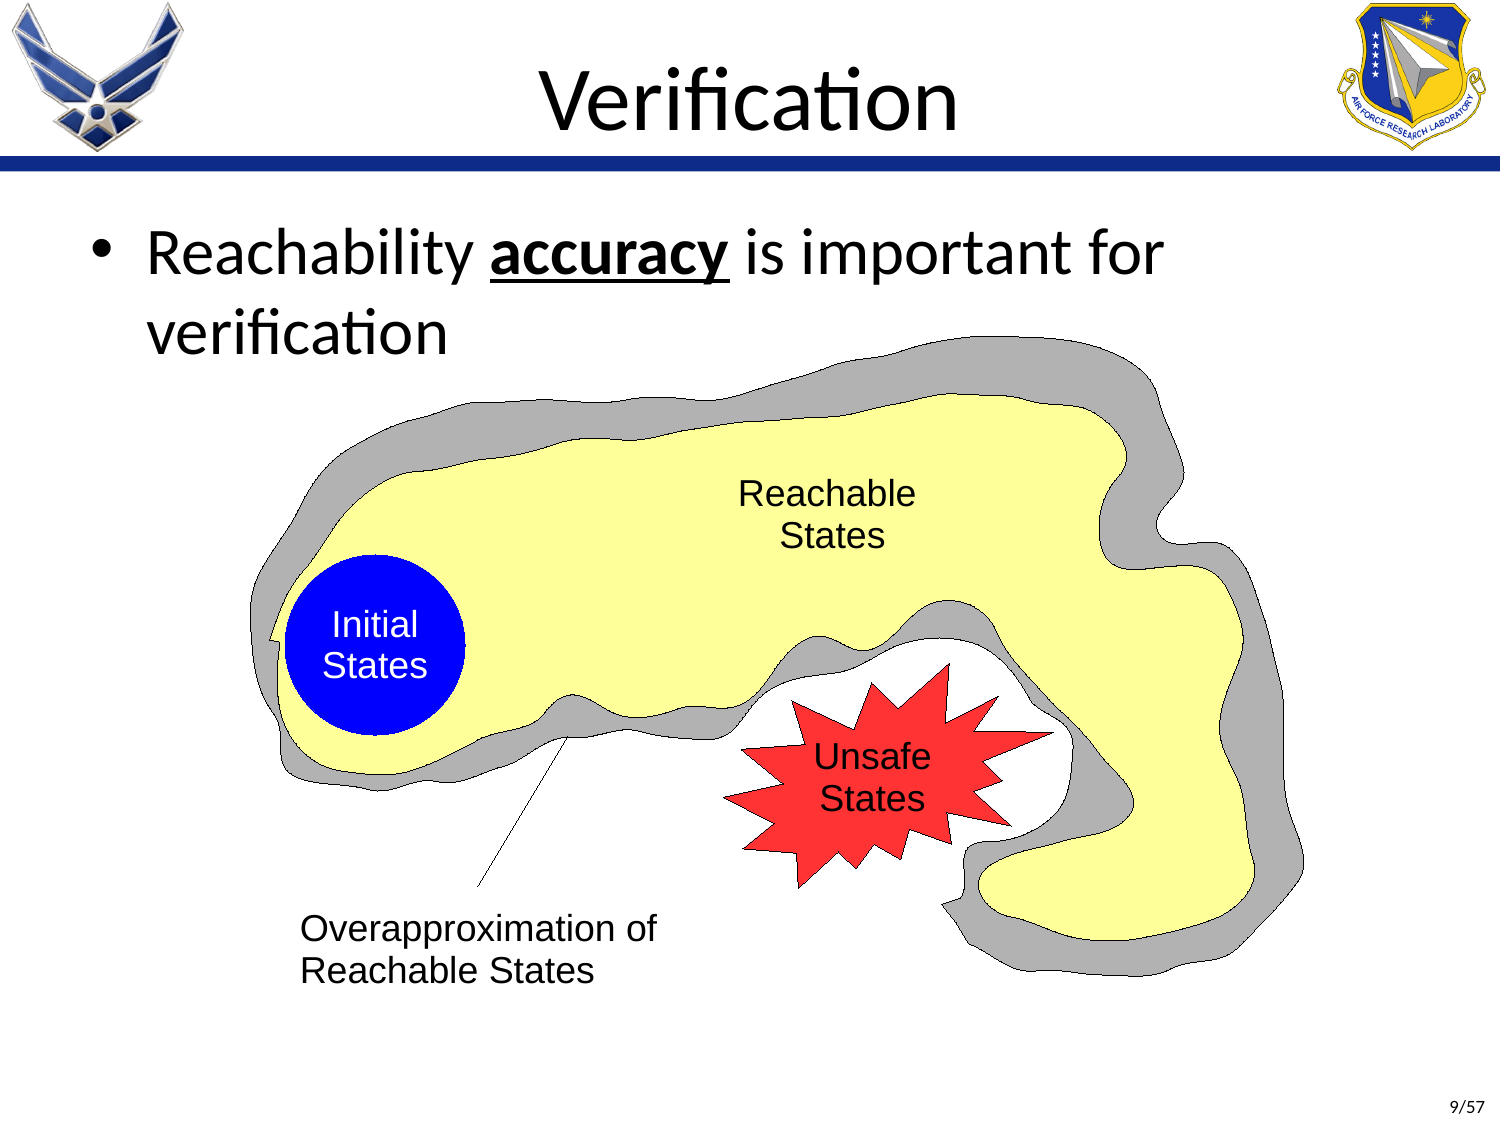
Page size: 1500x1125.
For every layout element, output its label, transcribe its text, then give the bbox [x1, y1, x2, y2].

text_box Unsafe States [723, 663, 1054, 889]
text_box Overapproximation of Reachable States [285, 900, 673, 999]
title Verification [75, 0, 1425, 188]
text_box Initial States [285, 554, 466, 736]
list Reachability accuracy is important for verification [75, 200, 1425, 943]
text_box Reachable States [723, 464, 942, 564]
text_box [968, 943, 1243, 977]
picture [1425, 3, 1486, 151]
picture [2, 0, 75, 156]
